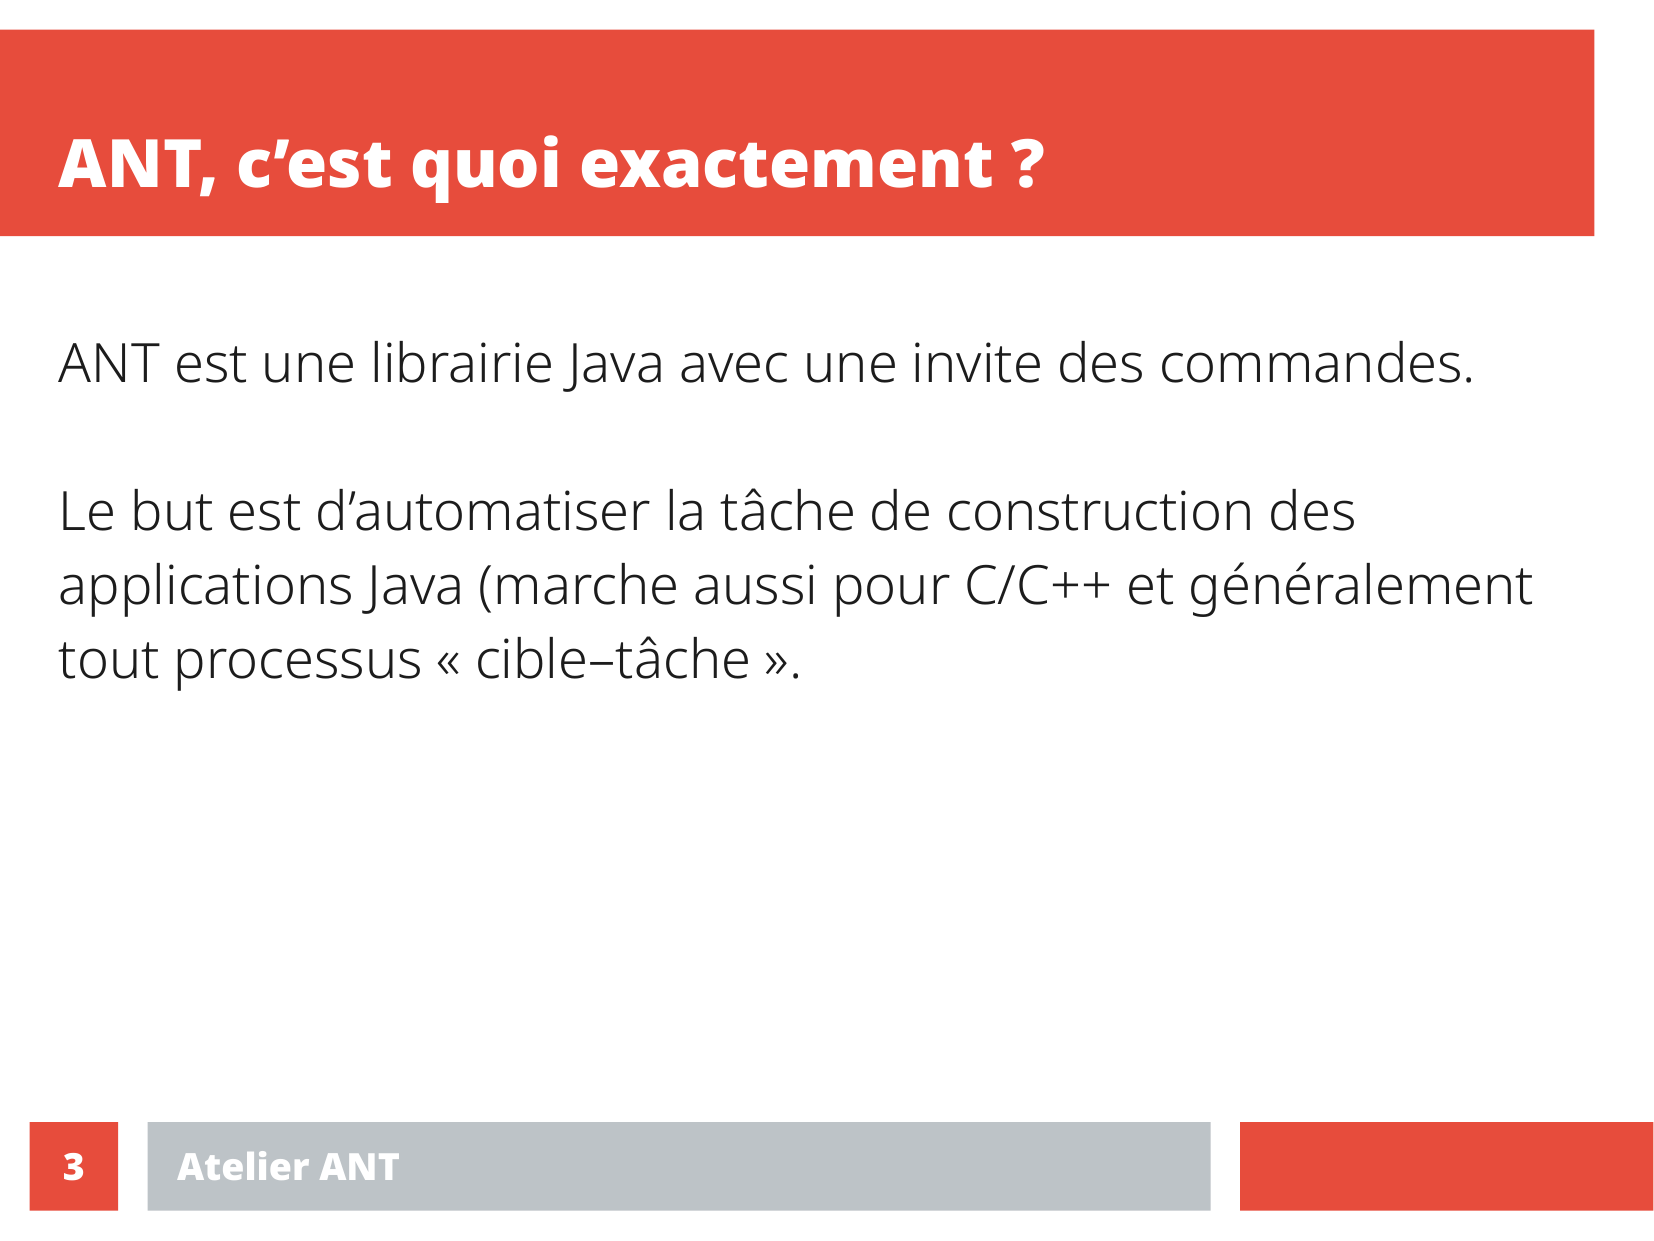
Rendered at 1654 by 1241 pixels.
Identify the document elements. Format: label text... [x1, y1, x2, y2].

subtitle ANT est une librairie Java avec une invite des commandes. Le but est d’automatiser la tâche de construction des applications Java (marche aussi pour C/C++ et généralement tout processus « cible–tâche ». [59, 324, 1565, 1093]
title ANT, c’est quoi exactement ? [59, 59, 1595, 207]
